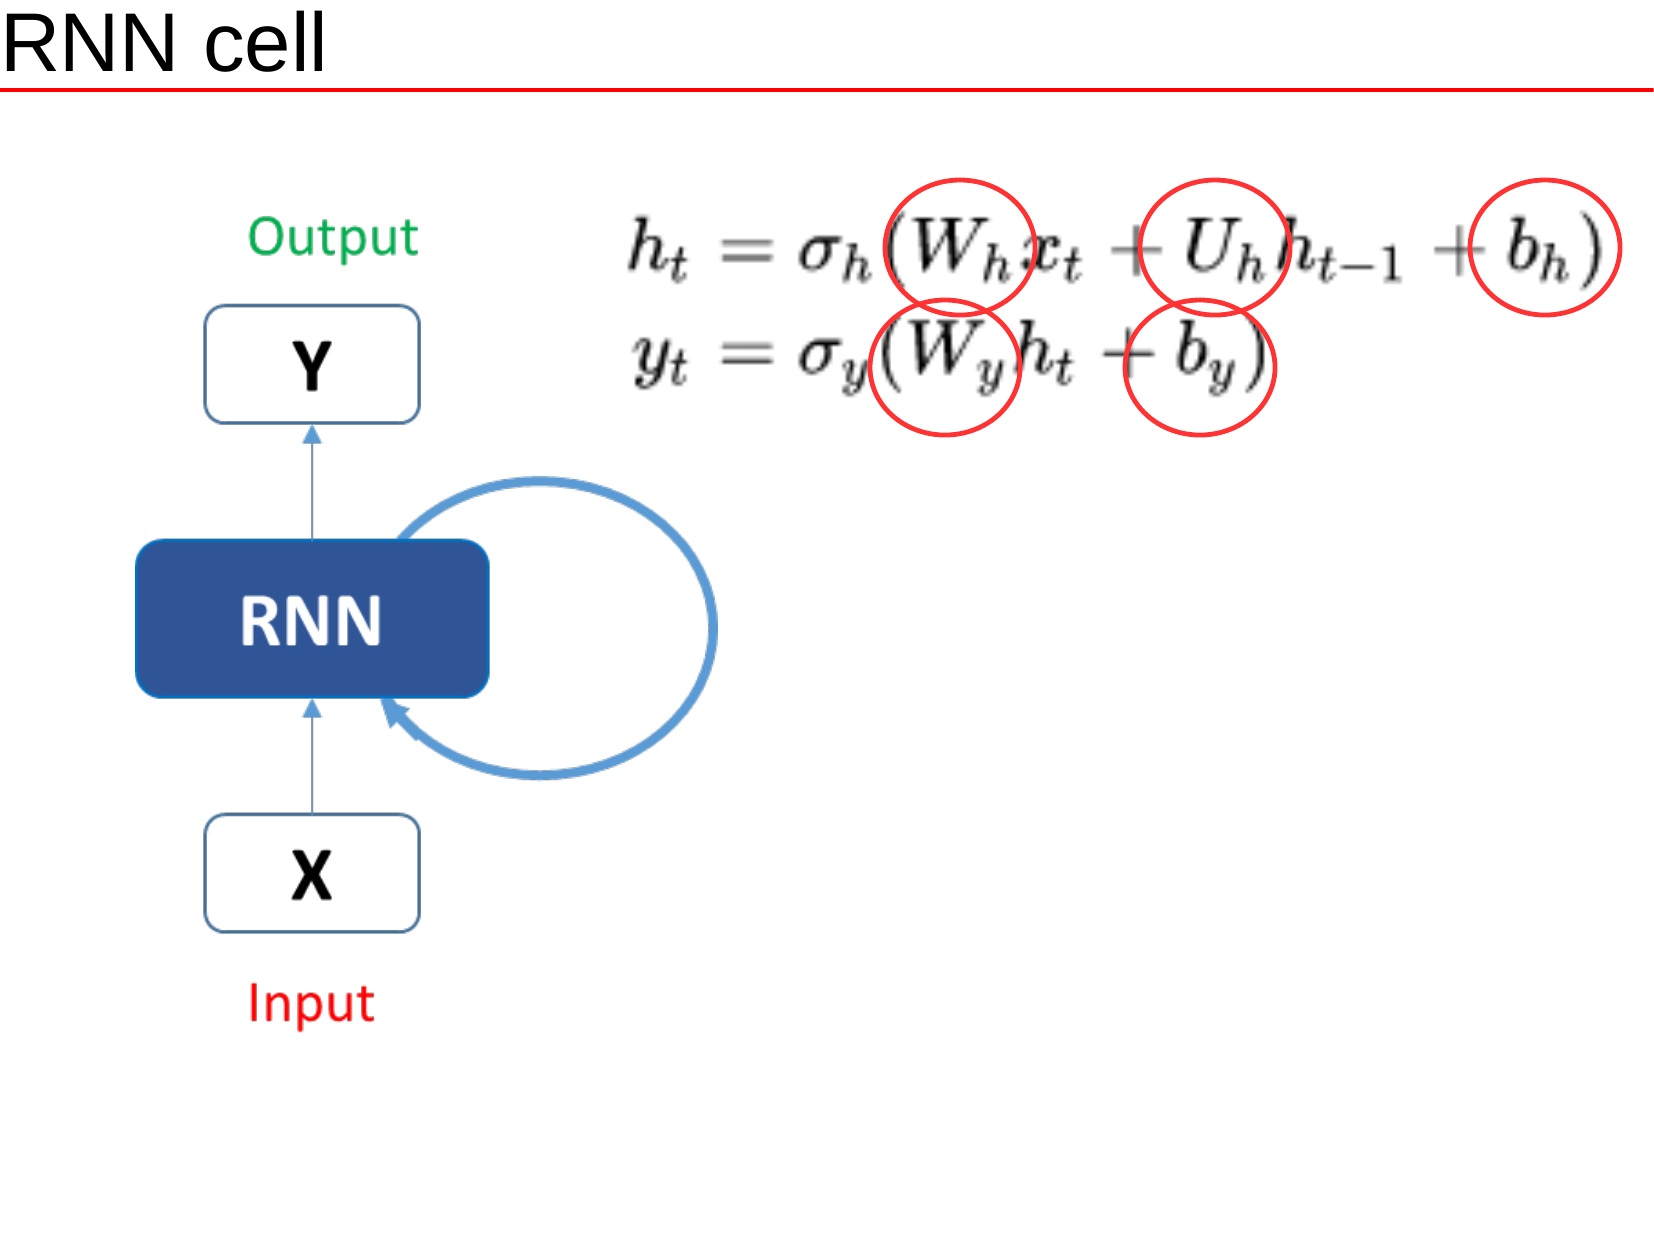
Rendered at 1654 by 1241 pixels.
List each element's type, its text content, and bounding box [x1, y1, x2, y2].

picture [873, 308, 1017, 406]
picture [929, 303, 976, 312]
picture [993, 201, 1167, 406]
picture [1604, 201, 1621, 230]
picture [1143, 201, 1287, 307]
picture [1248, 201, 1621, 406]
picture [888, 201, 1032, 307]
picture [1473, 201, 1617, 312]
picture [1128, 308, 1272, 406]
title RNN cell [0, 0, 1489, 90]
picture [1184, 303, 1231, 312]
picture [135, 179, 912, 1073]
